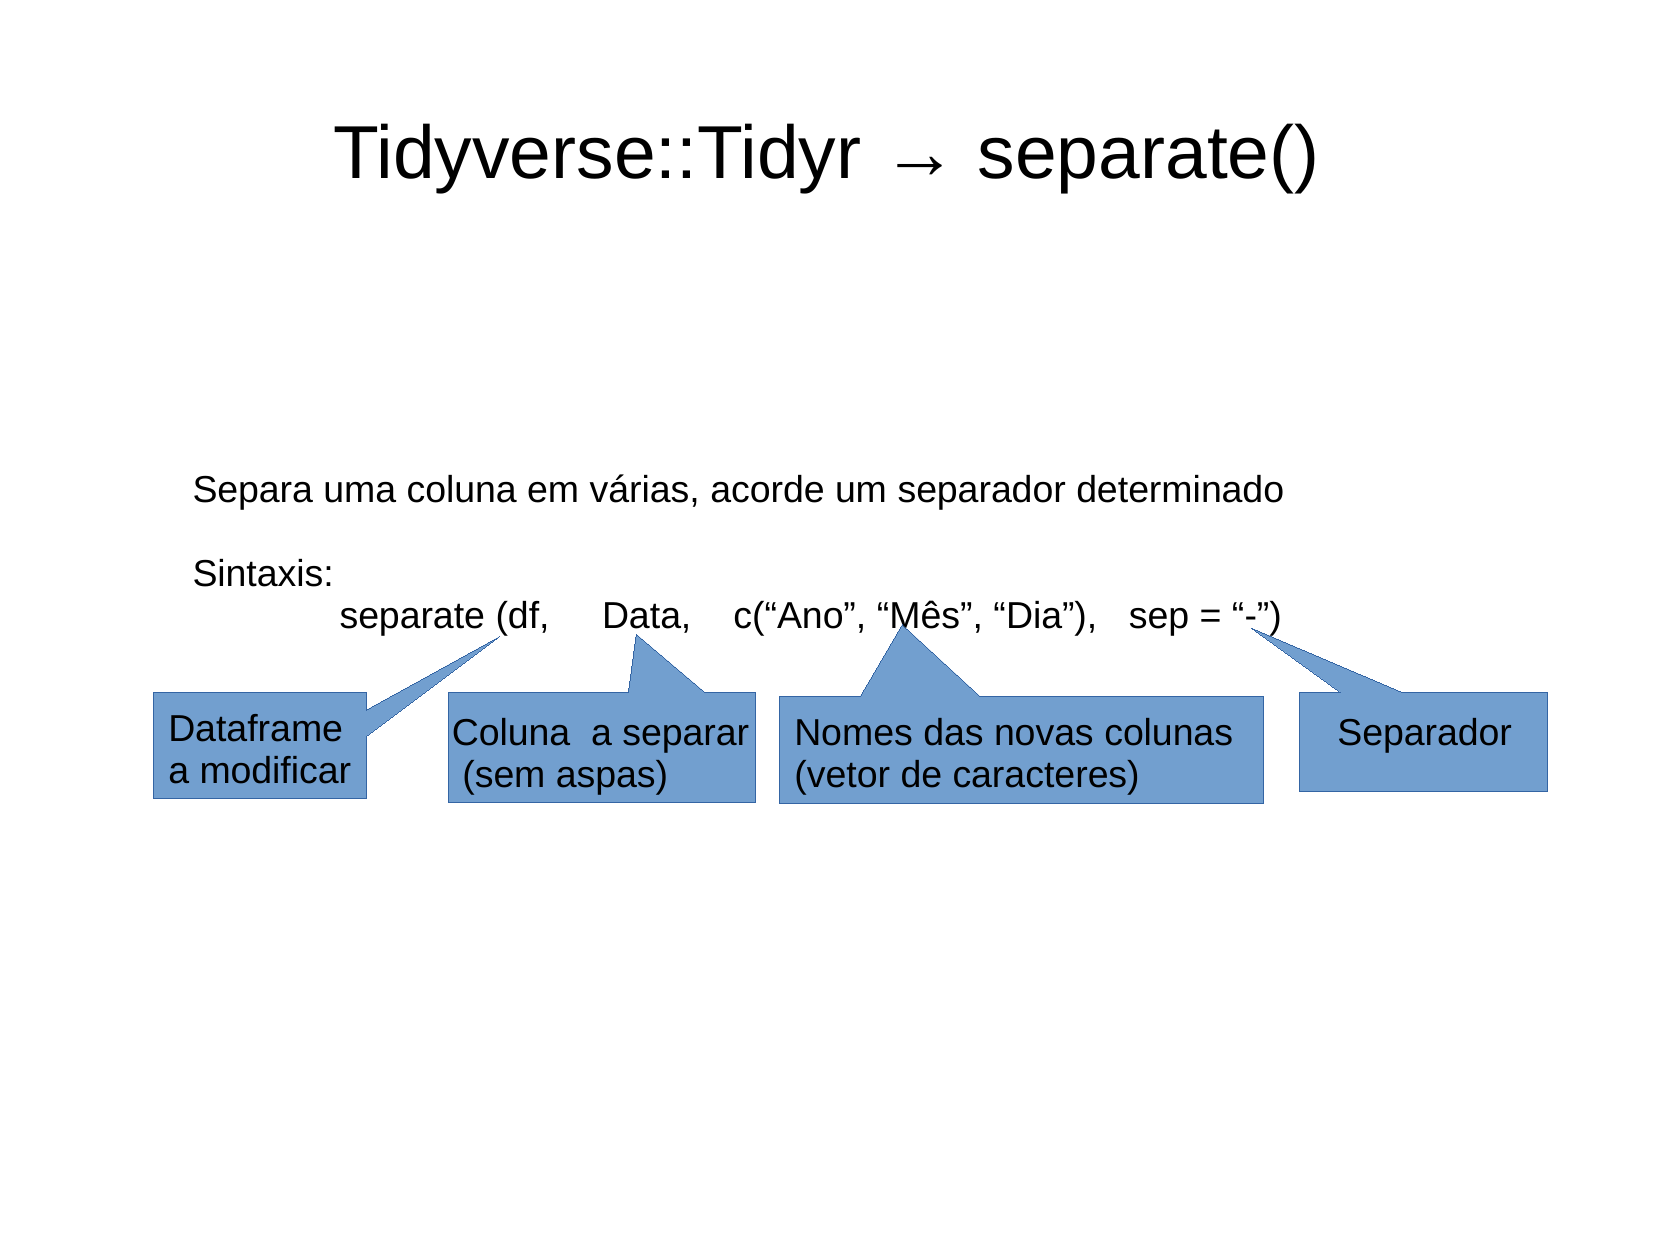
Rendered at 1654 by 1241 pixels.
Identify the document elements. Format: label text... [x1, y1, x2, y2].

text_box Separa uma coluna em várias, acorde um separador determinado Sintaxis: separate (df, Data, c(“Ano”, “Mês”, “Dia”), sep = “-”) [177, 461, 1300, 728]
text_box [153, 692, 367, 699]
text_box Nomes das novas colunas (vetor de caracteres) [779, 704, 1248, 804]
text_box Coluna a separar (sem aspas) [437, 704, 779, 804]
text_box [448, 634, 756, 704]
title Tidyverse::Tidyr → separate() [82, 49, 1571, 257]
text_box Separador [1322, 704, 1536, 804]
text_box [779, 624, 1264, 804]
text_box Dataframe a modificar [153, 699, 378, 799]
text_box [1251, 628, 1548, 792]
text_box [378, 636, 500, 728]
